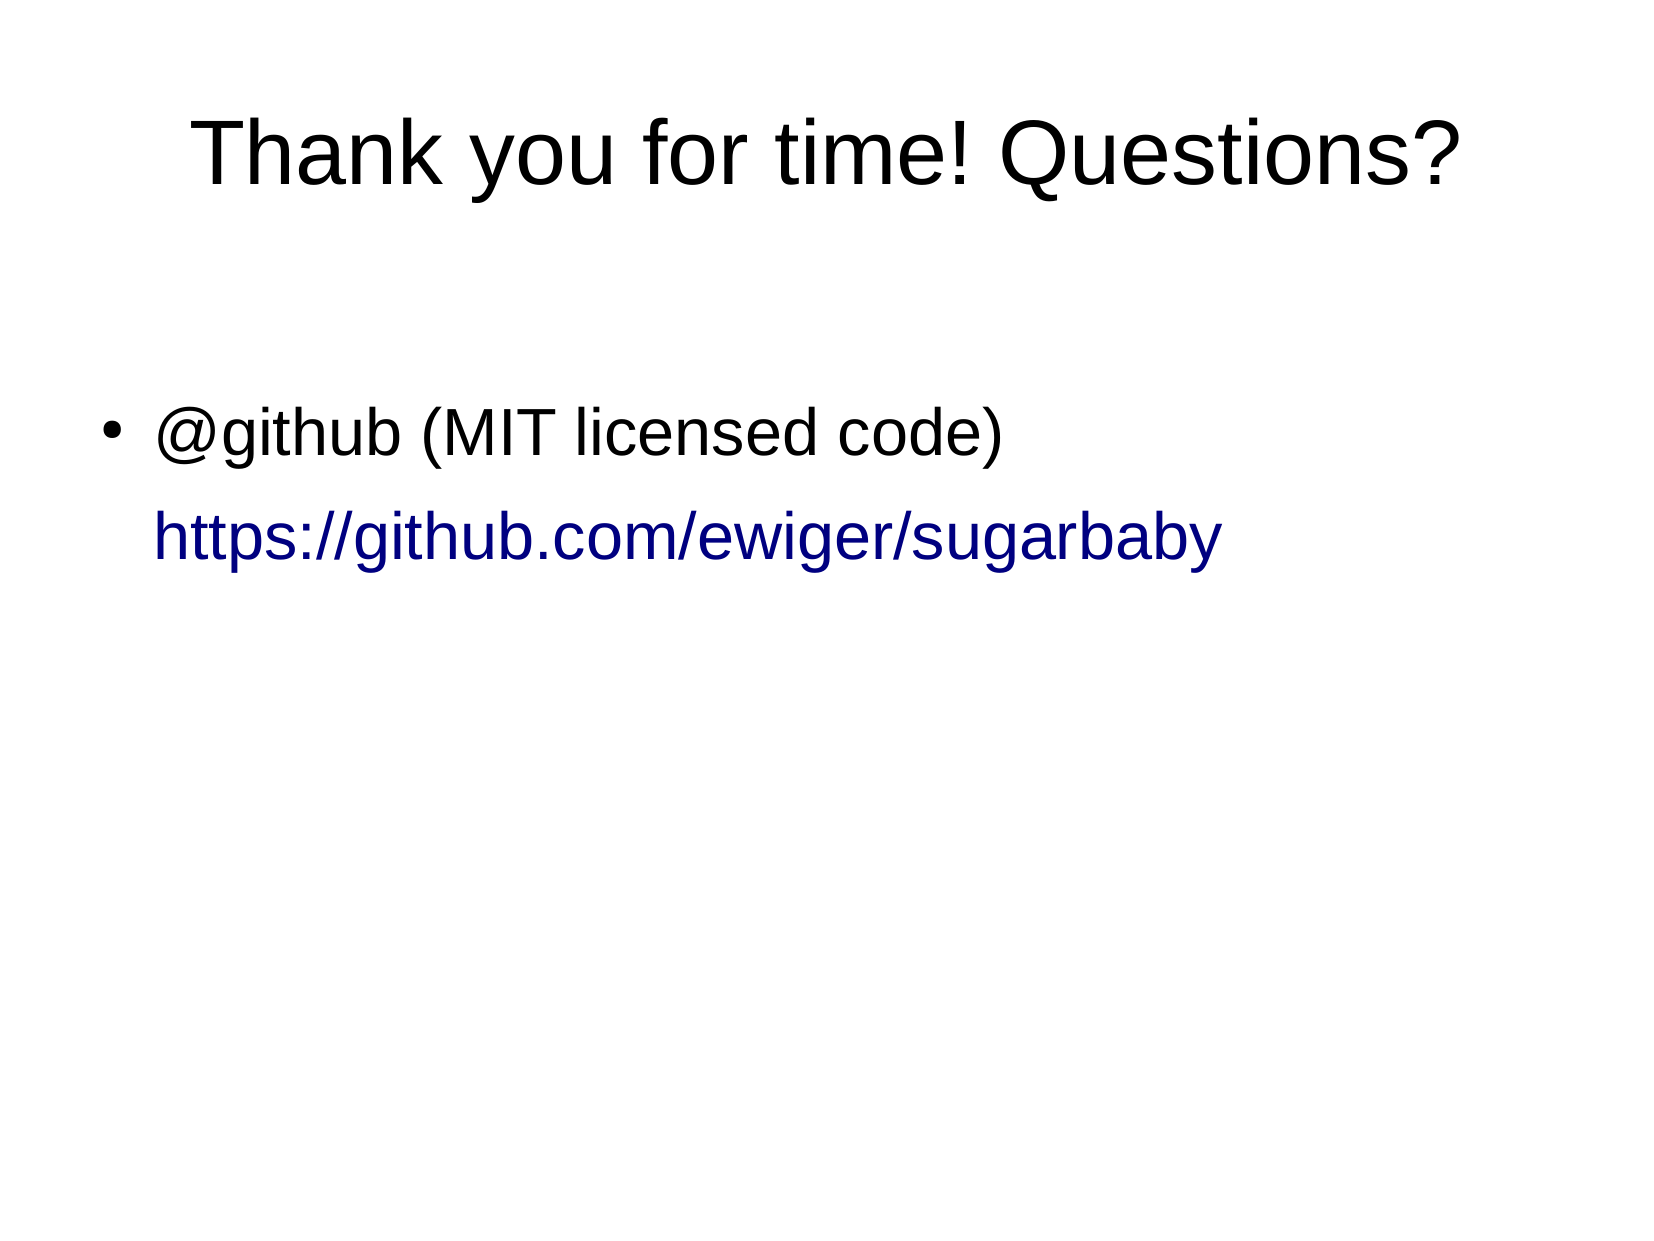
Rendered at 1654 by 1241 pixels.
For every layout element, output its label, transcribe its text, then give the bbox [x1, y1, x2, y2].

list @github (MIT licensed code) https://github.com/ewiger/sugarbaby [82, 290, 1571, 1010]
title Thank you for time! Questions? [82, 49, 1571, 257]
